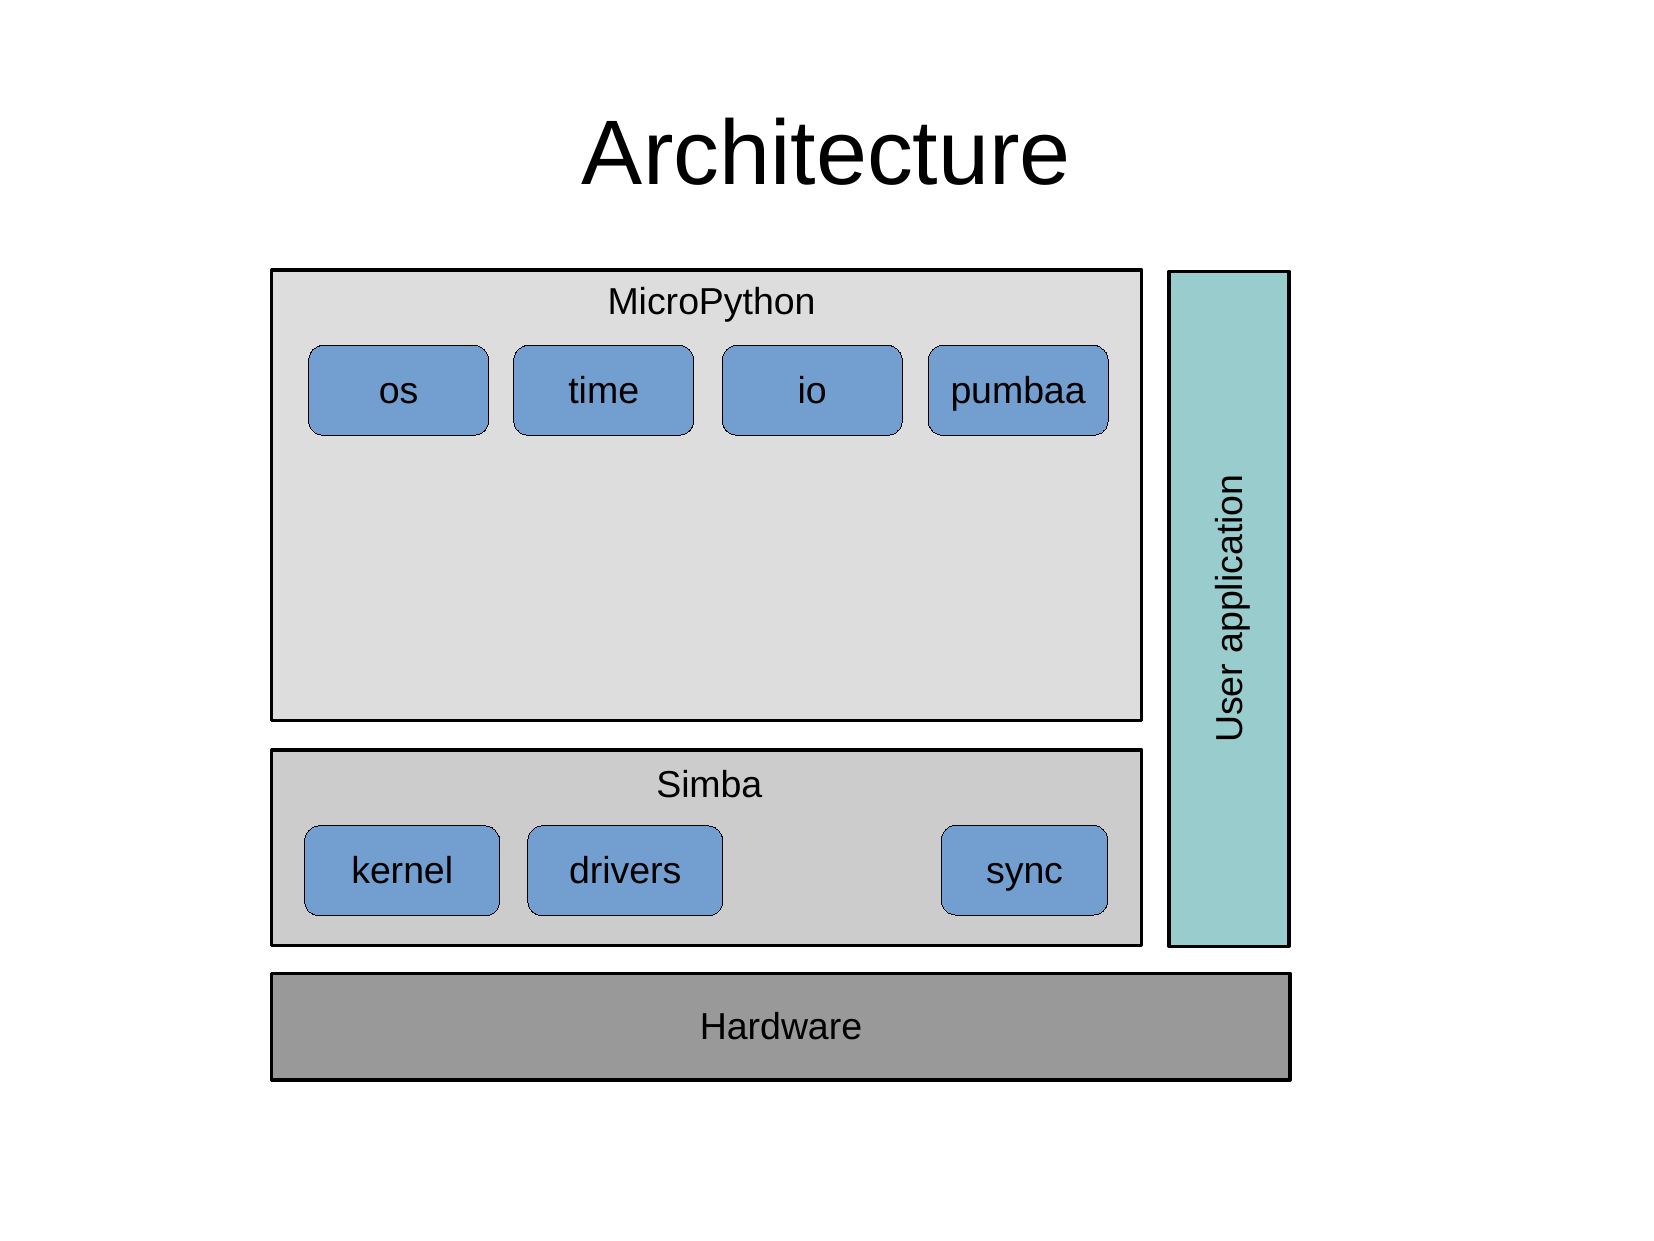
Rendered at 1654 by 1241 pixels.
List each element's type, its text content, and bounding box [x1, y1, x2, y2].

text_box MicroPython [592, 273, 868, 331]
text_box [271, 750, 1142, 946]
text_box kernel [304, 825, 500, 916]
text_box pumbaa [928, 345, 1109, 436]
title Architecture [82, 49, 1571, 257]
text_box User application [1168, 271, 1289, 947]
text_box os [308, 345, 489, 436]
text_box Simba [641, 755, 778, 813]
text_box sync [941, 825, 1108, 916]
text_box Hardware [271, 973, 1291, 1081]
text_box io [722, 345, 903, 436]
text_box [271, 270, 1142, 721]
text_box time [513, 345, 694, 436]
text_box drivers [527, 825, 723, 916]
